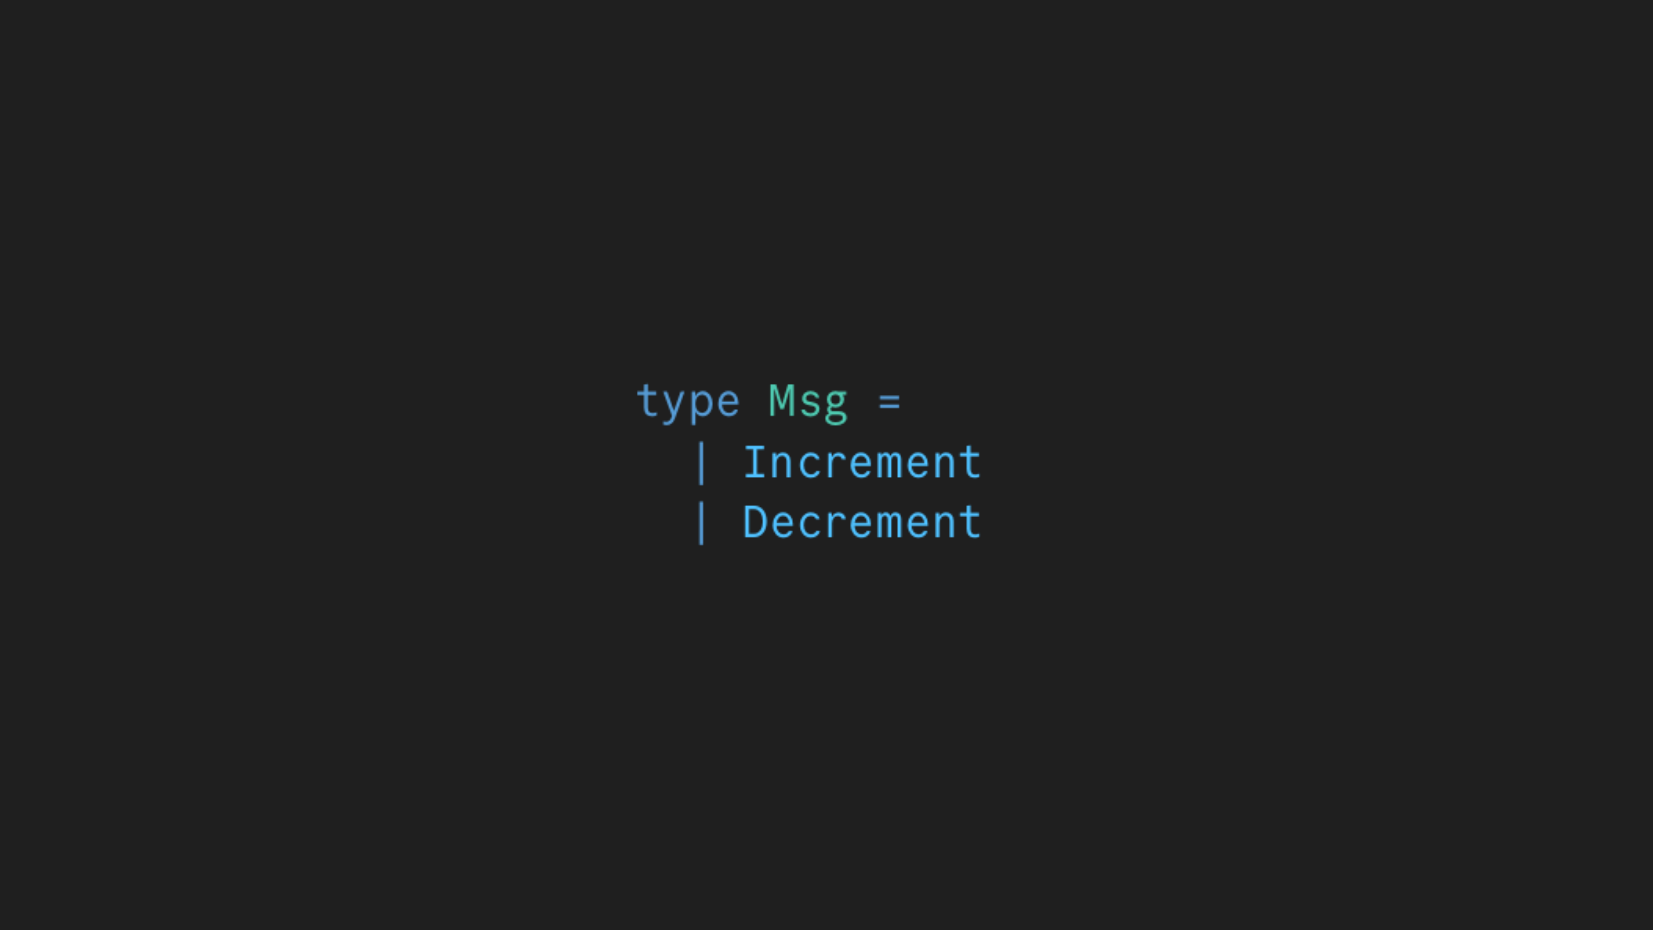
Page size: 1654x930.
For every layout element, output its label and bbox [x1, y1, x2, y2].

picture [625, 361, 1028, 569]
